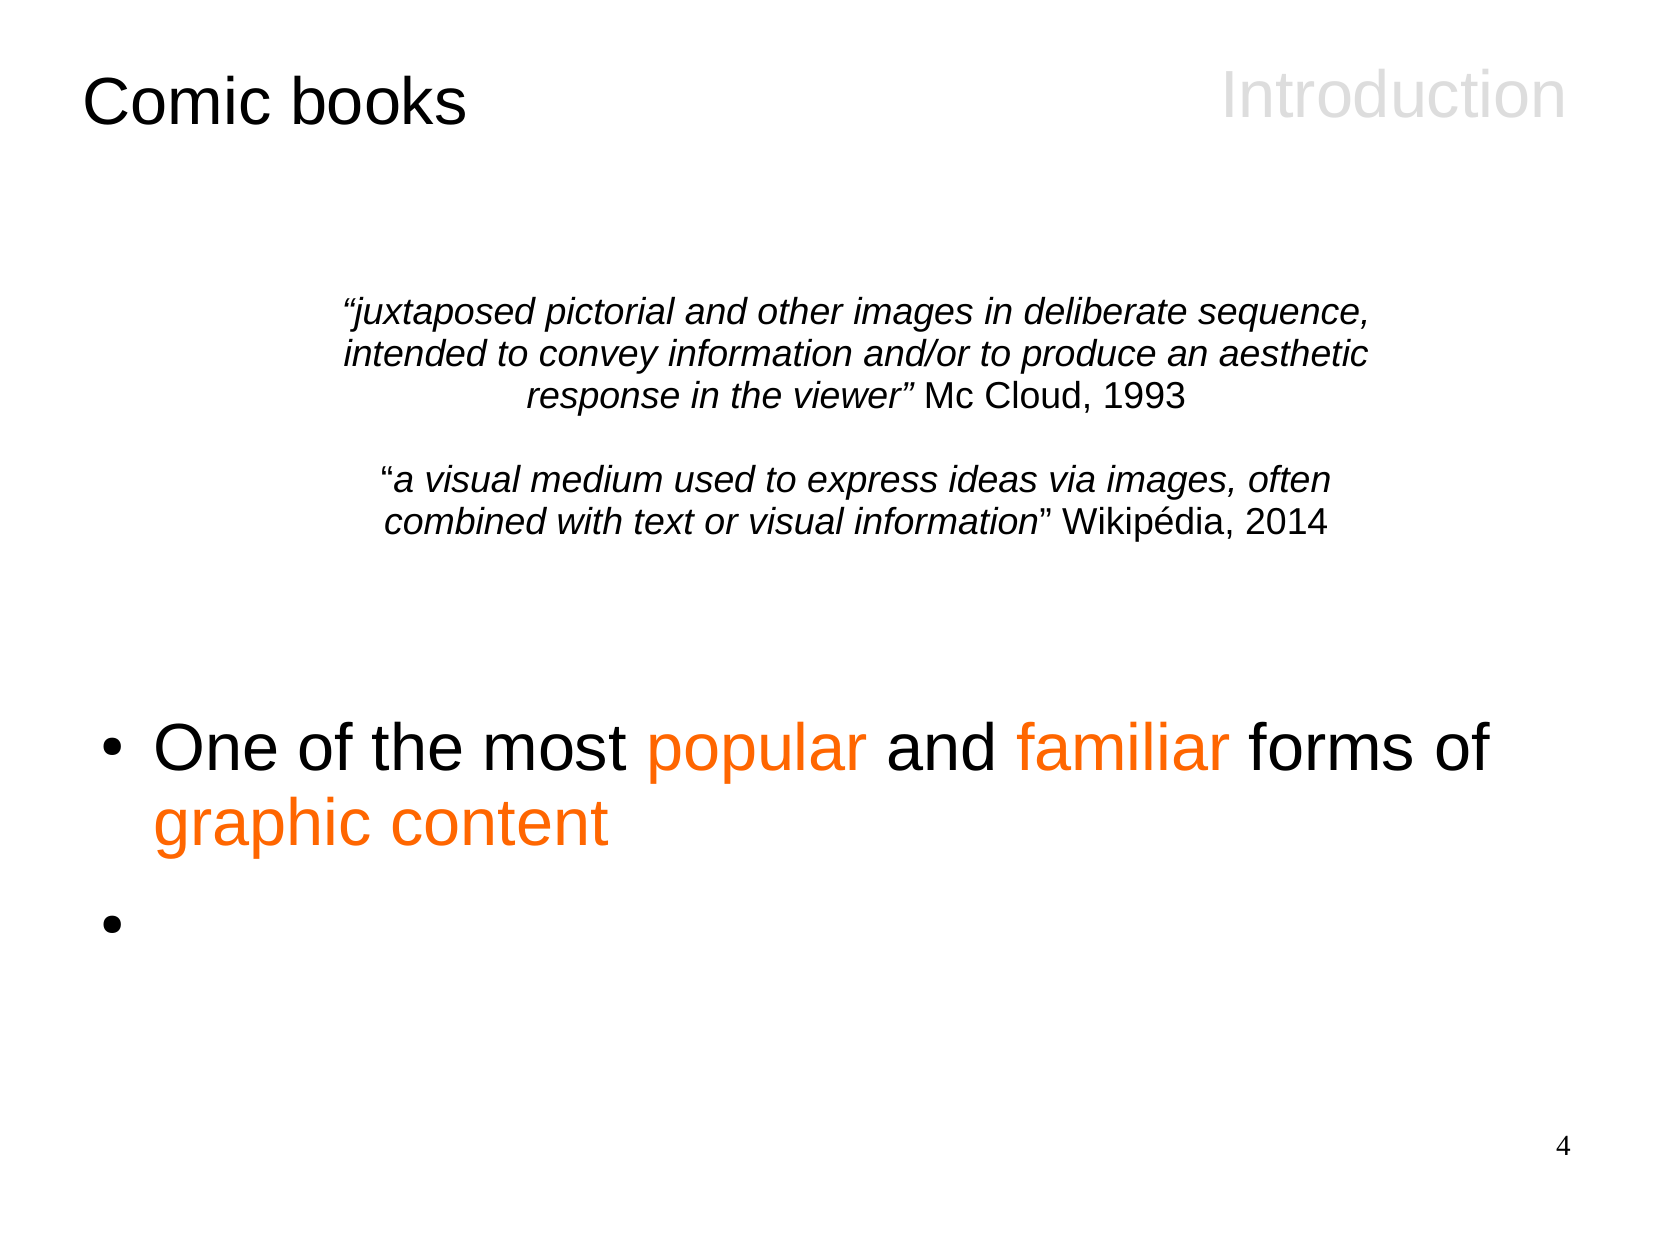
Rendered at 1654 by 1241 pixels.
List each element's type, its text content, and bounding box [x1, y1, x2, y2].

list One of the most popular and familiar forms of graphic content [82, 188, 1571, 988]
title Comic books [82, 49, 1170, 154]
